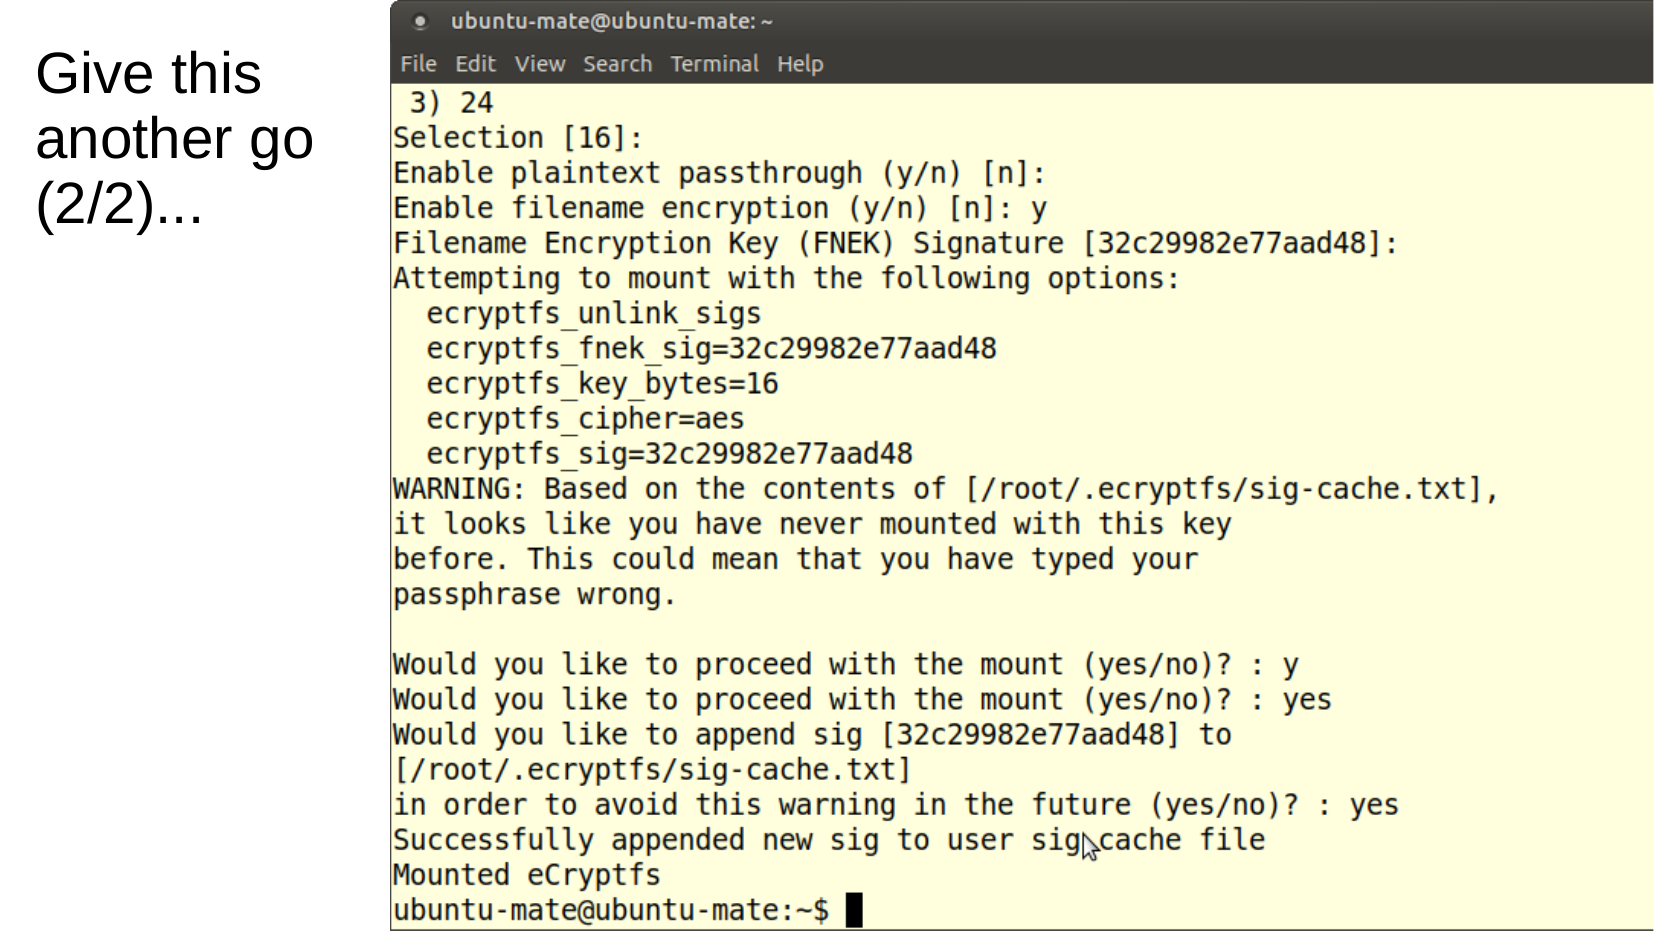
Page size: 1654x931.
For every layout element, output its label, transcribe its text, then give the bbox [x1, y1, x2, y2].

picture [390, 0, 1654, 931]
title Give this another go (2/2)... [0, 41, 343, 237]
